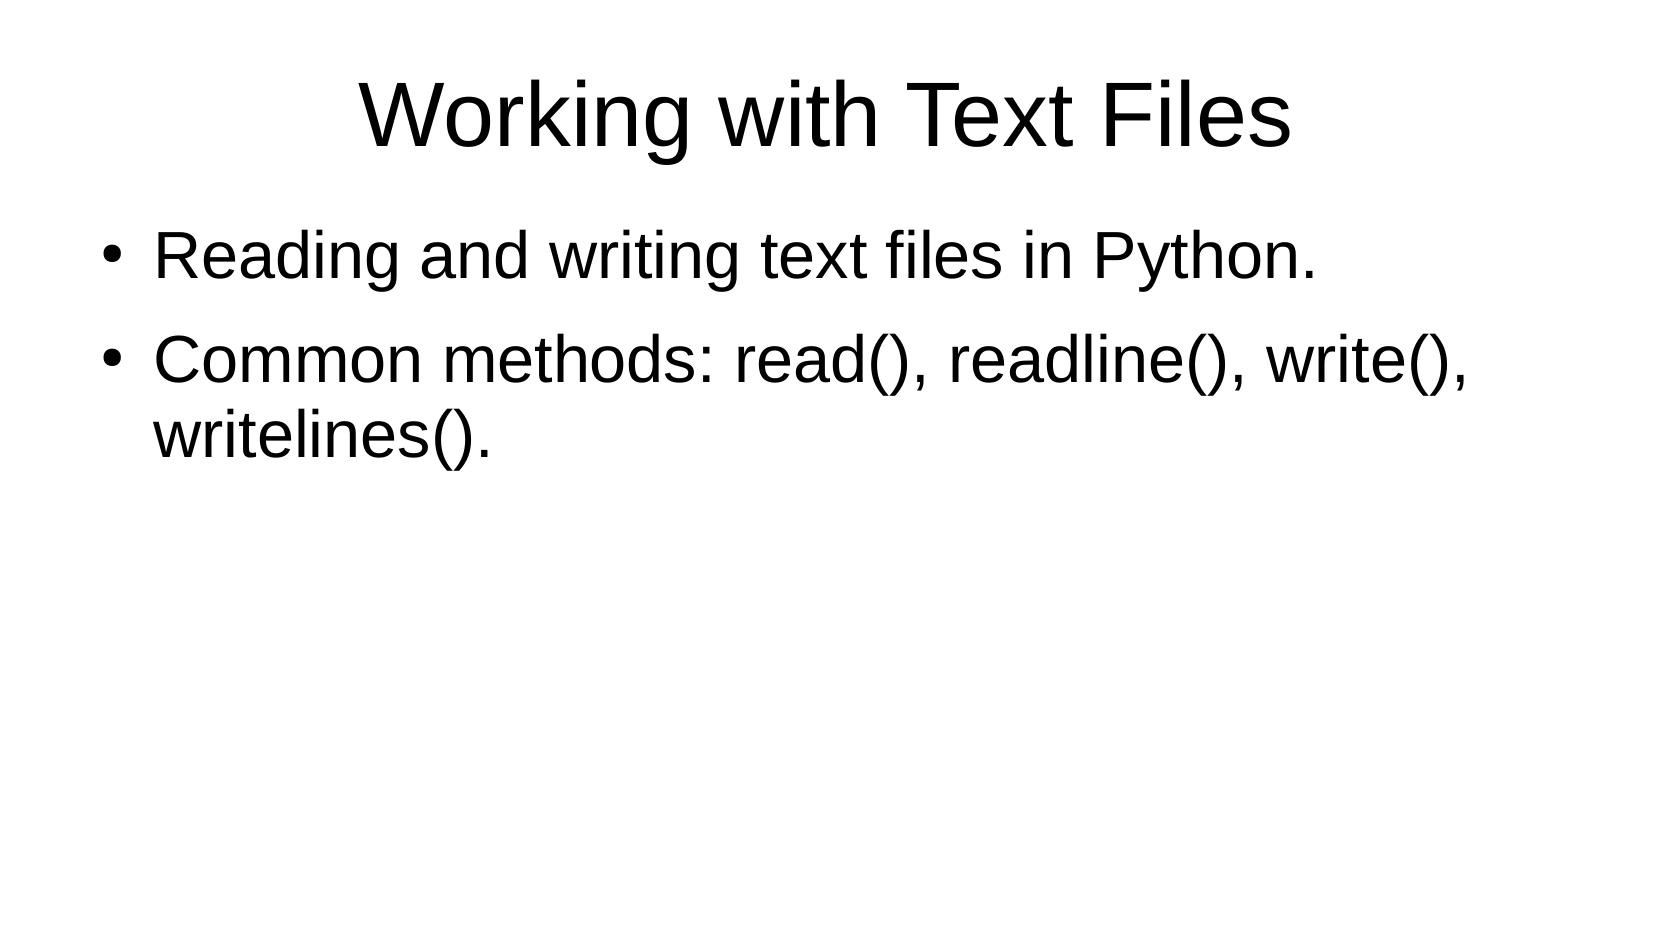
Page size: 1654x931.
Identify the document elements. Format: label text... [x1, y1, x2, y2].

title Working with Text Files [82, 37, 1571, 193]
list Reading and writing text files in Python. Common methods: read(), readline(), write(), writelines(). [82, 217, 1571, 758]
